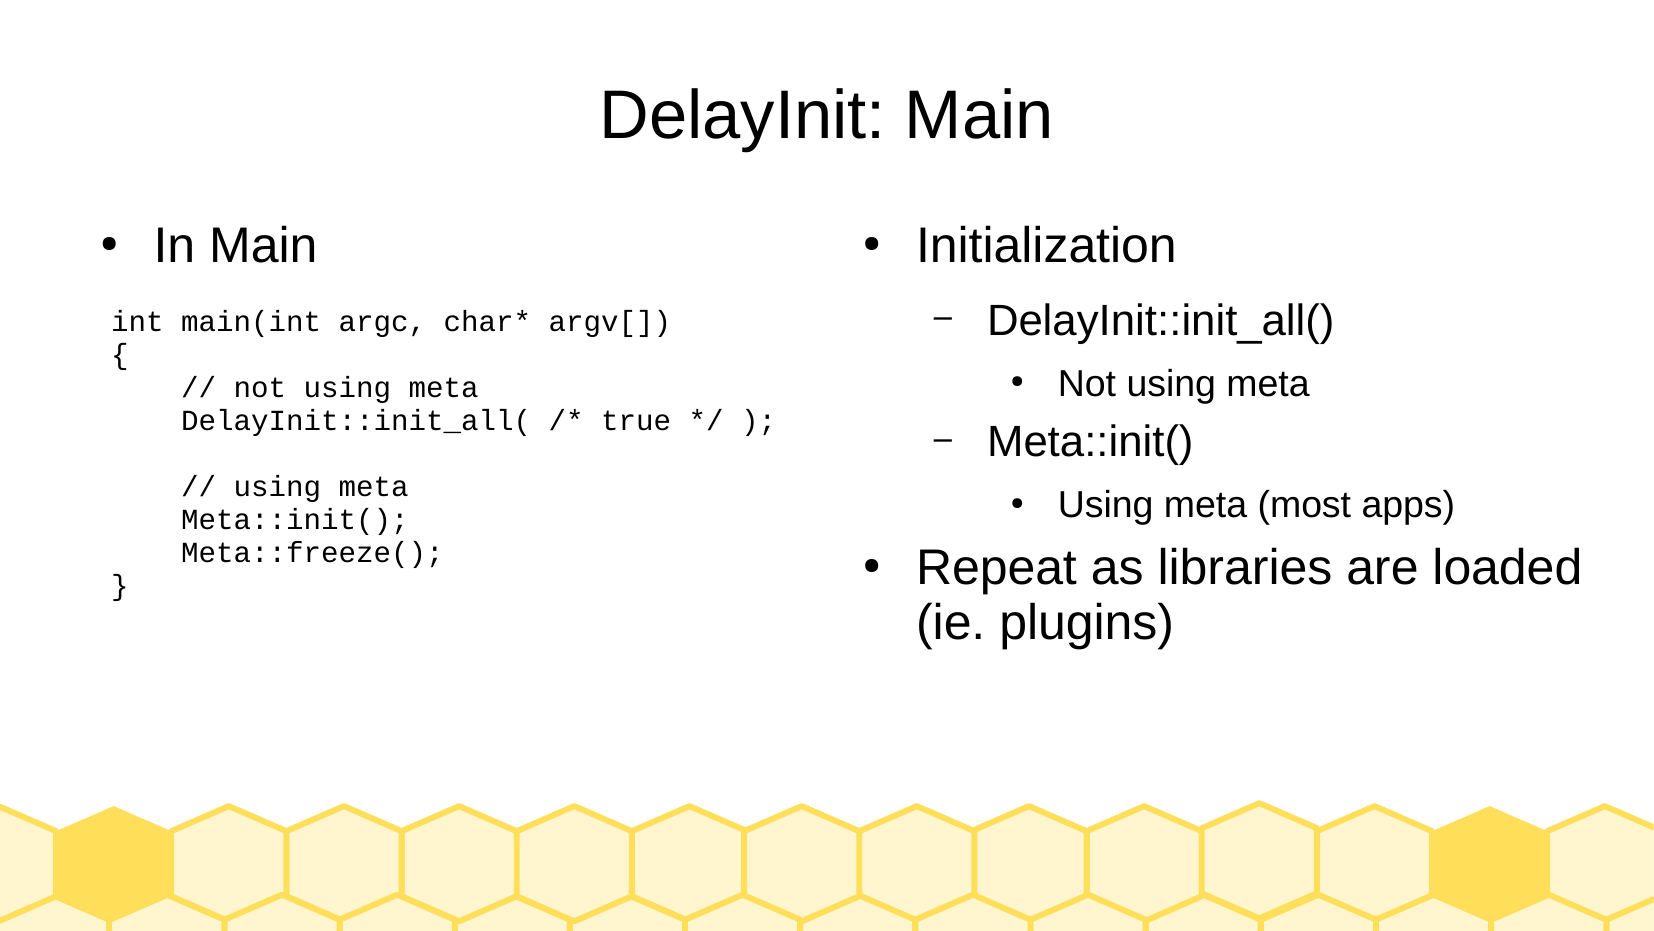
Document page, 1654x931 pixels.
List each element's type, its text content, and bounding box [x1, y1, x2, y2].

text_box int main(int argc, char* argv[]) { // not using meta DelayInit::init_all( /* true */ ); // using meta Meta::init(); Meta::freeze(); } [96, 300, 809, 676]
title DelayInit: Main [82, 37, 1571, 193]
list Initialization DelayInit::init_all() Not using meta Meta::init() Using meta (most apps) Repeat as libraries are loaded (ie. plugins) [845, 217, 1613, 758]
list In Main [82, 217, 809, 301]
